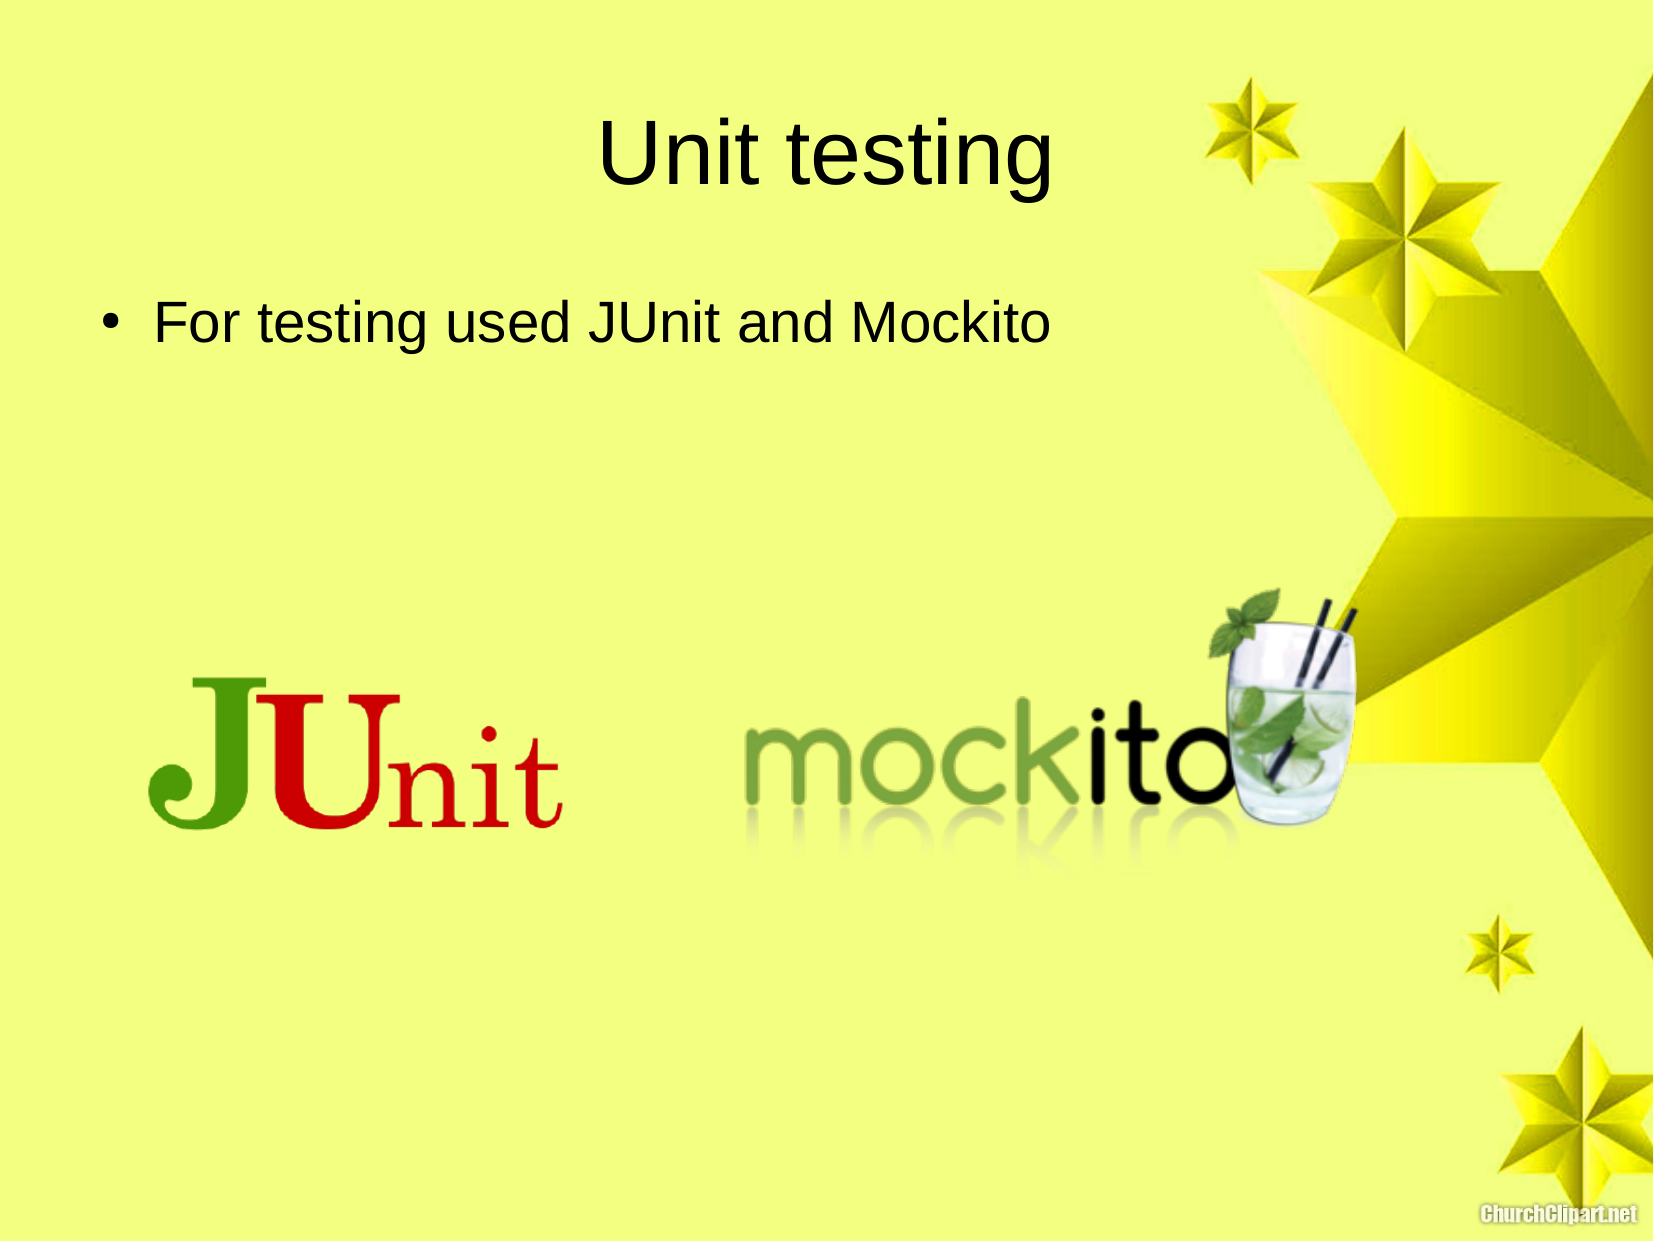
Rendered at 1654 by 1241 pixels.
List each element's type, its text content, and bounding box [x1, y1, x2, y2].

picture [0, 0, 1654, 1241]
title Unit testing [82, 49, 1571, 257]
list For testing used JUnit and Mockito [82, 290, 1571, 1010]
